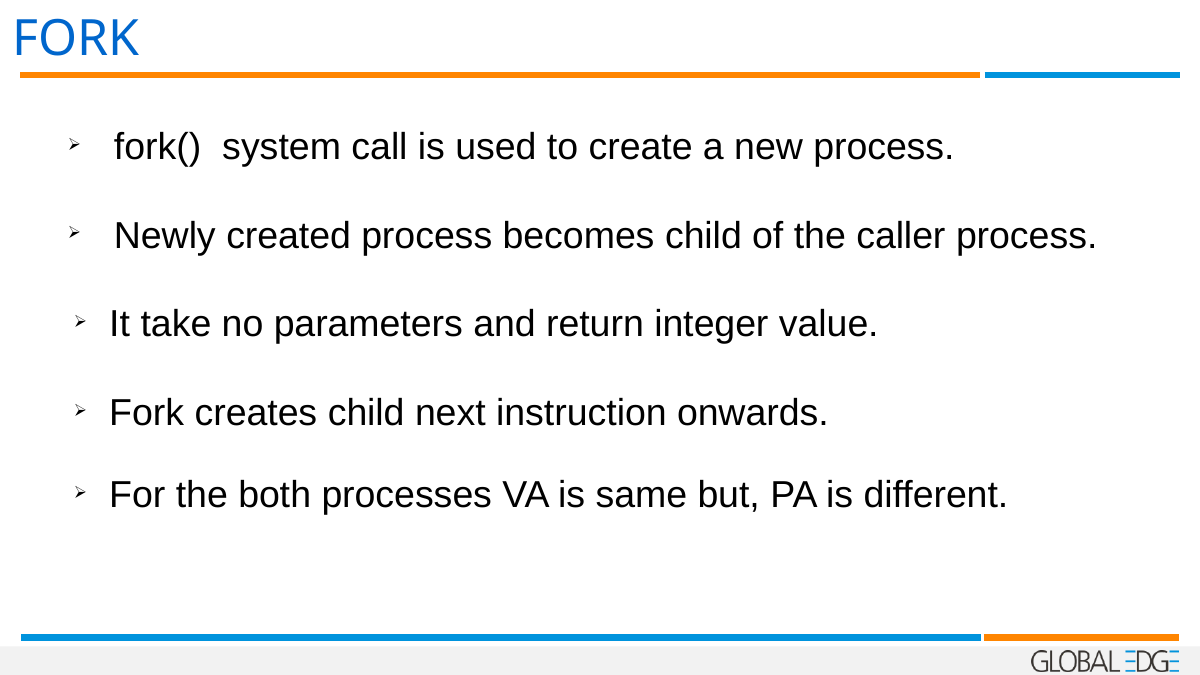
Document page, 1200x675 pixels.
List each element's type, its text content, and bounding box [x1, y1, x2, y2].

title FORK [12, 6, 1088, 66]
text_box Newly created process becomes child of the caller process. [53, 206, 1158, 264]
picture [1031, 650, 1179, 672]
text_box For the both processes VA is same but, PA is different. [59, 466, 1123, 524]
text_box fork() system call is used to create a new process. [53, 118, 1046, 175]
text_box Fork creates child next instruction onwards. [59, 383, 1123, 441]
text_box It take no parameters and return integer value. [59, 295, 1182, 353]
